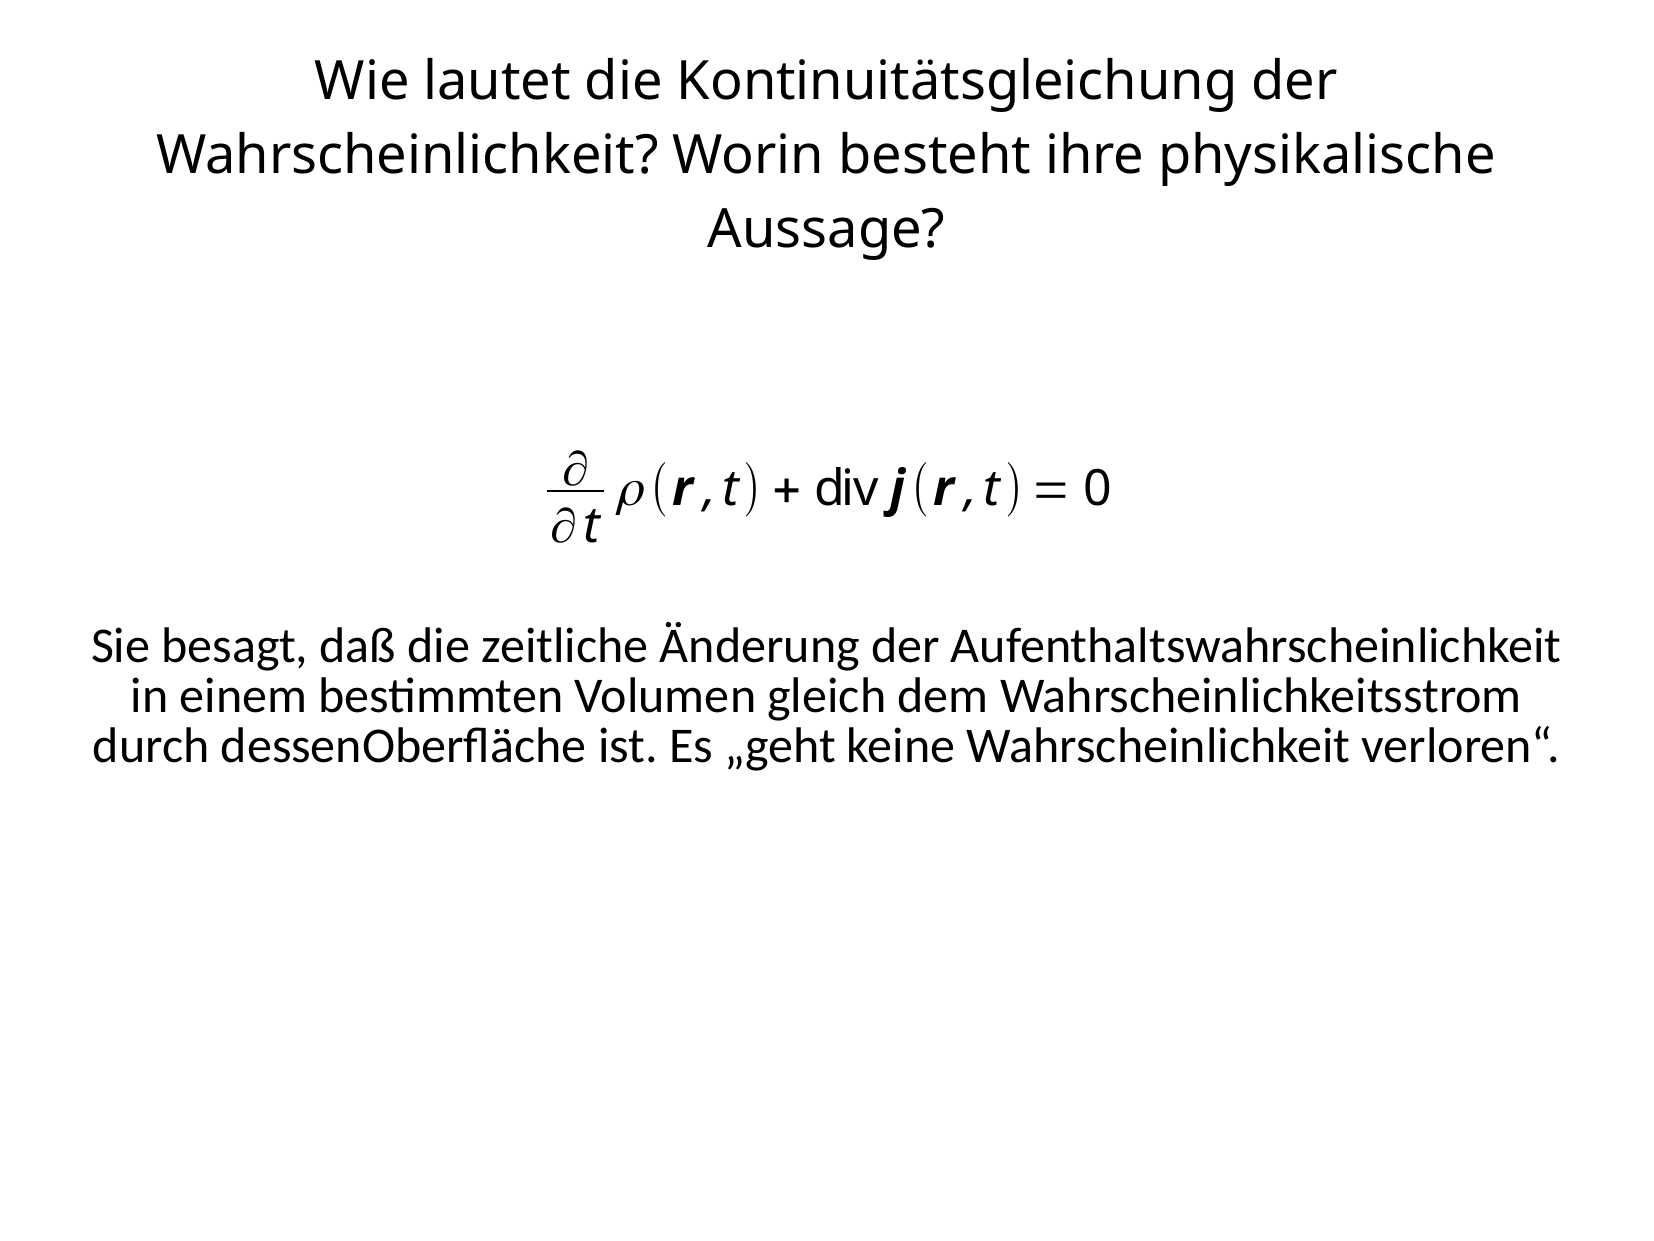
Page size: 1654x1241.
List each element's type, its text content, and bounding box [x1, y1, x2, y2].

subtitle Sie besagt, daß die zeitliche Änderung der Aufenthaltswahrscheinlichkeit in einem bestimmten Volumen gleich dem Wahrscheinlichkeitsstrom durch dessenOberfläche ist. Es „geht keine Wahrscheinlichkeit verloren“. [82, 290, 1571, 1010]
chart [539, 447, 1115, 557]
title Wie lautet die Kontinuitätsgleichung der Wahrscheinlichkeit? Worin besteht ihre physikalische Aussage? [82, 49, 1571, 257]
